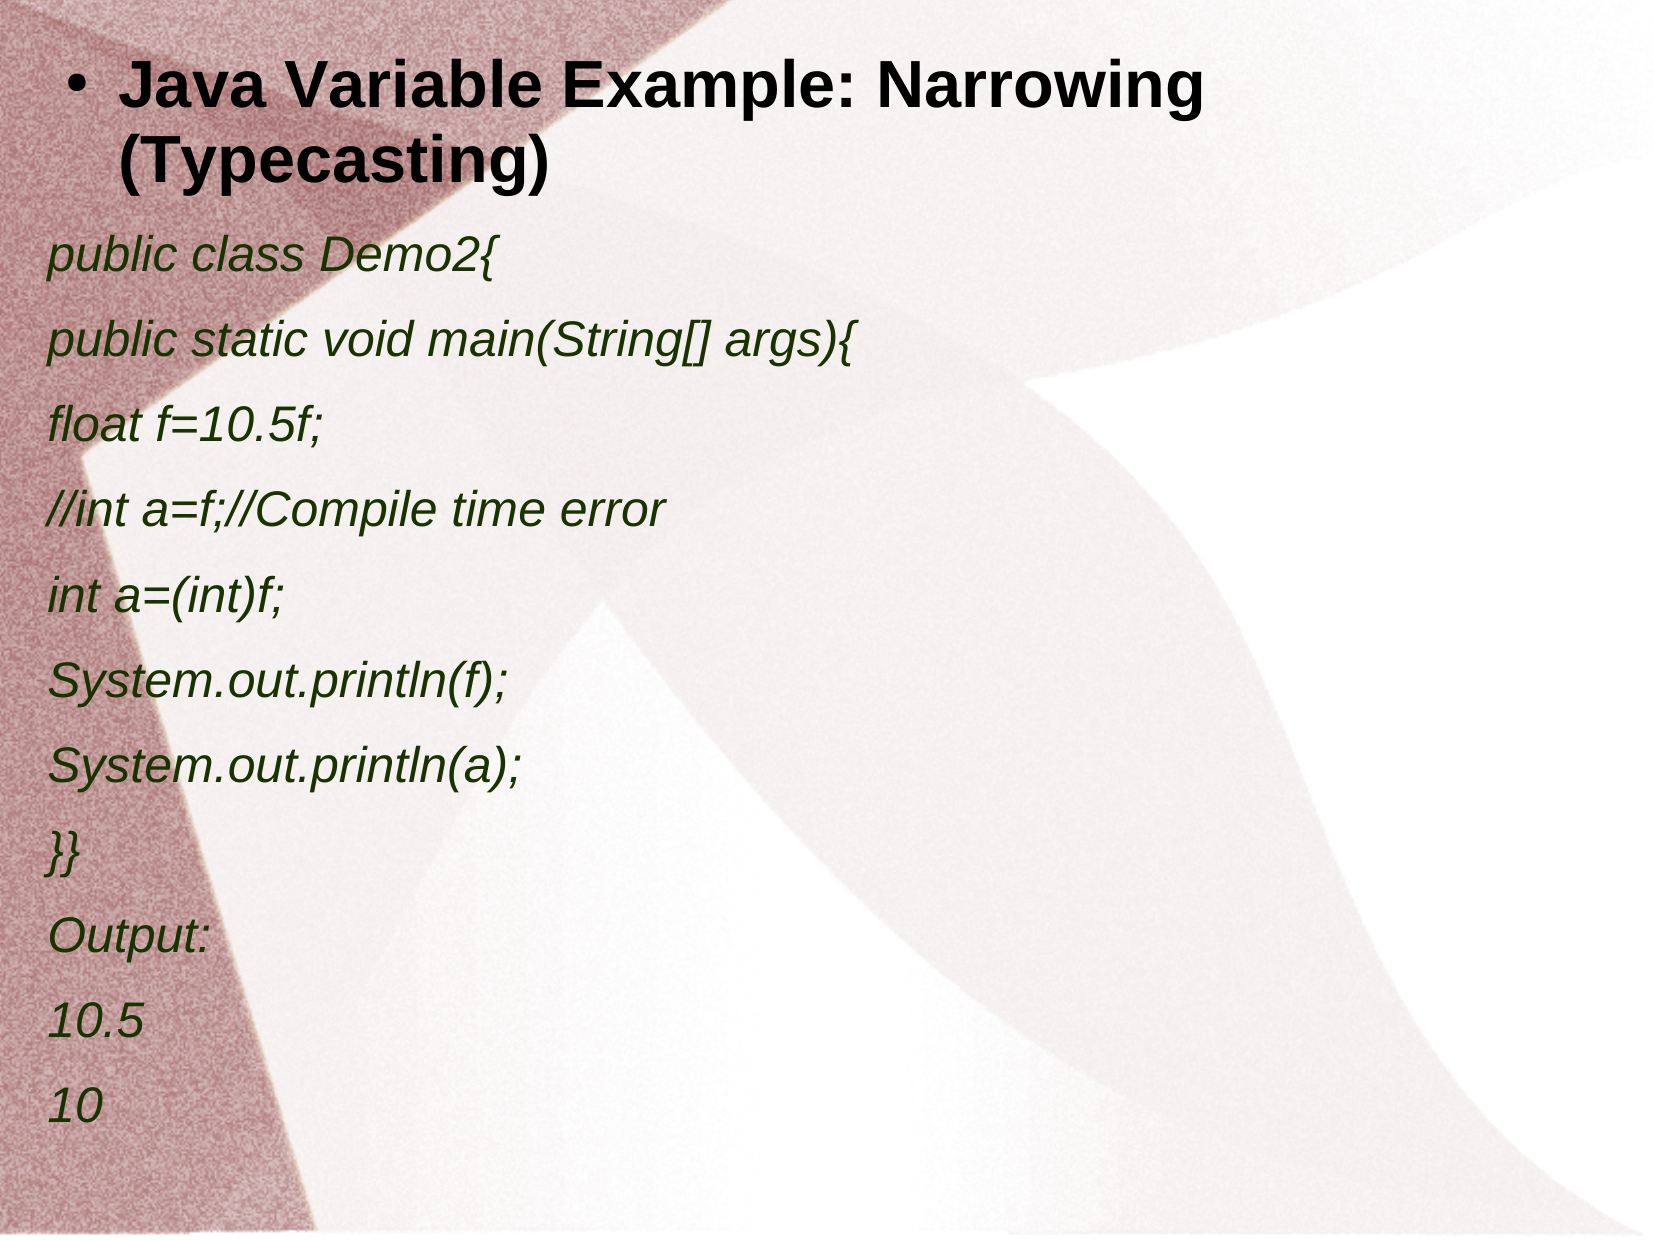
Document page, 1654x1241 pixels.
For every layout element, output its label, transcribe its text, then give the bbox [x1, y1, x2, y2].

list Java Variable Example: Narrowing (Typecasting) public class Demo2{ public static void main(String[] args){ float f=10.5f; //int a=f;//Compile time error int a=(int)f; System.out.println(f); System.out.println(a); }} Output: 10.5 10 [47, 47, 1601, 1193]
picture [0, 0, 1654, 1241]
